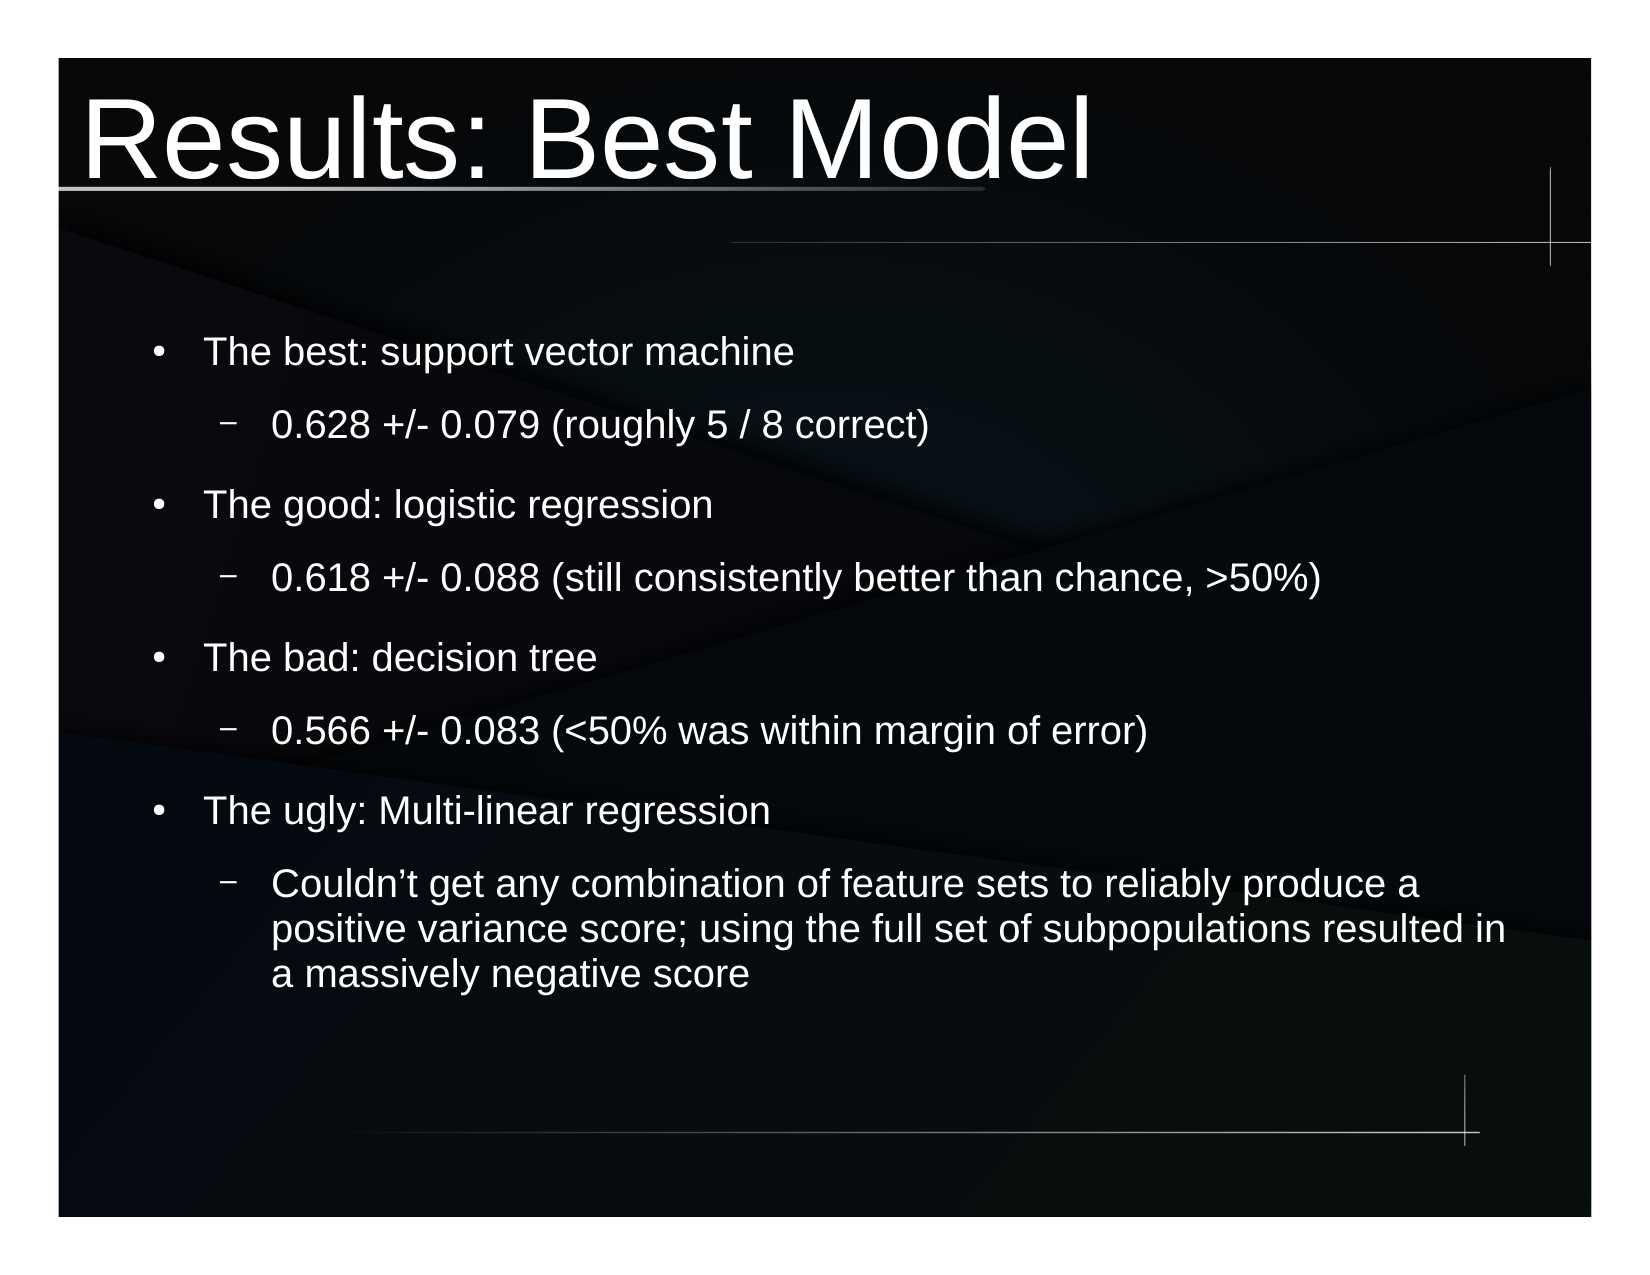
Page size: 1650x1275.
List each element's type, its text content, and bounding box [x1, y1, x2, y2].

picture [58, 58, 1592, 1217]
title Results: Best Model [80, 73, 1532, 206]
list The best: support vector machine 0.628 +/- 0.079 (roughly 5 / 8 correct) The good: logistic regression 0.618 +/- 0.088 (still consistently better than chance, >50%) The bad: decision tree 0.566 +/- 0.083 (<50% was within margin of error) The ugly: Multi-linear regression Couldn’t get any combination of feature sets to reliably produce a positive variance score; using the full set of subpopulations resulted in a massively negative score [135, 329, 1515, 1001]
